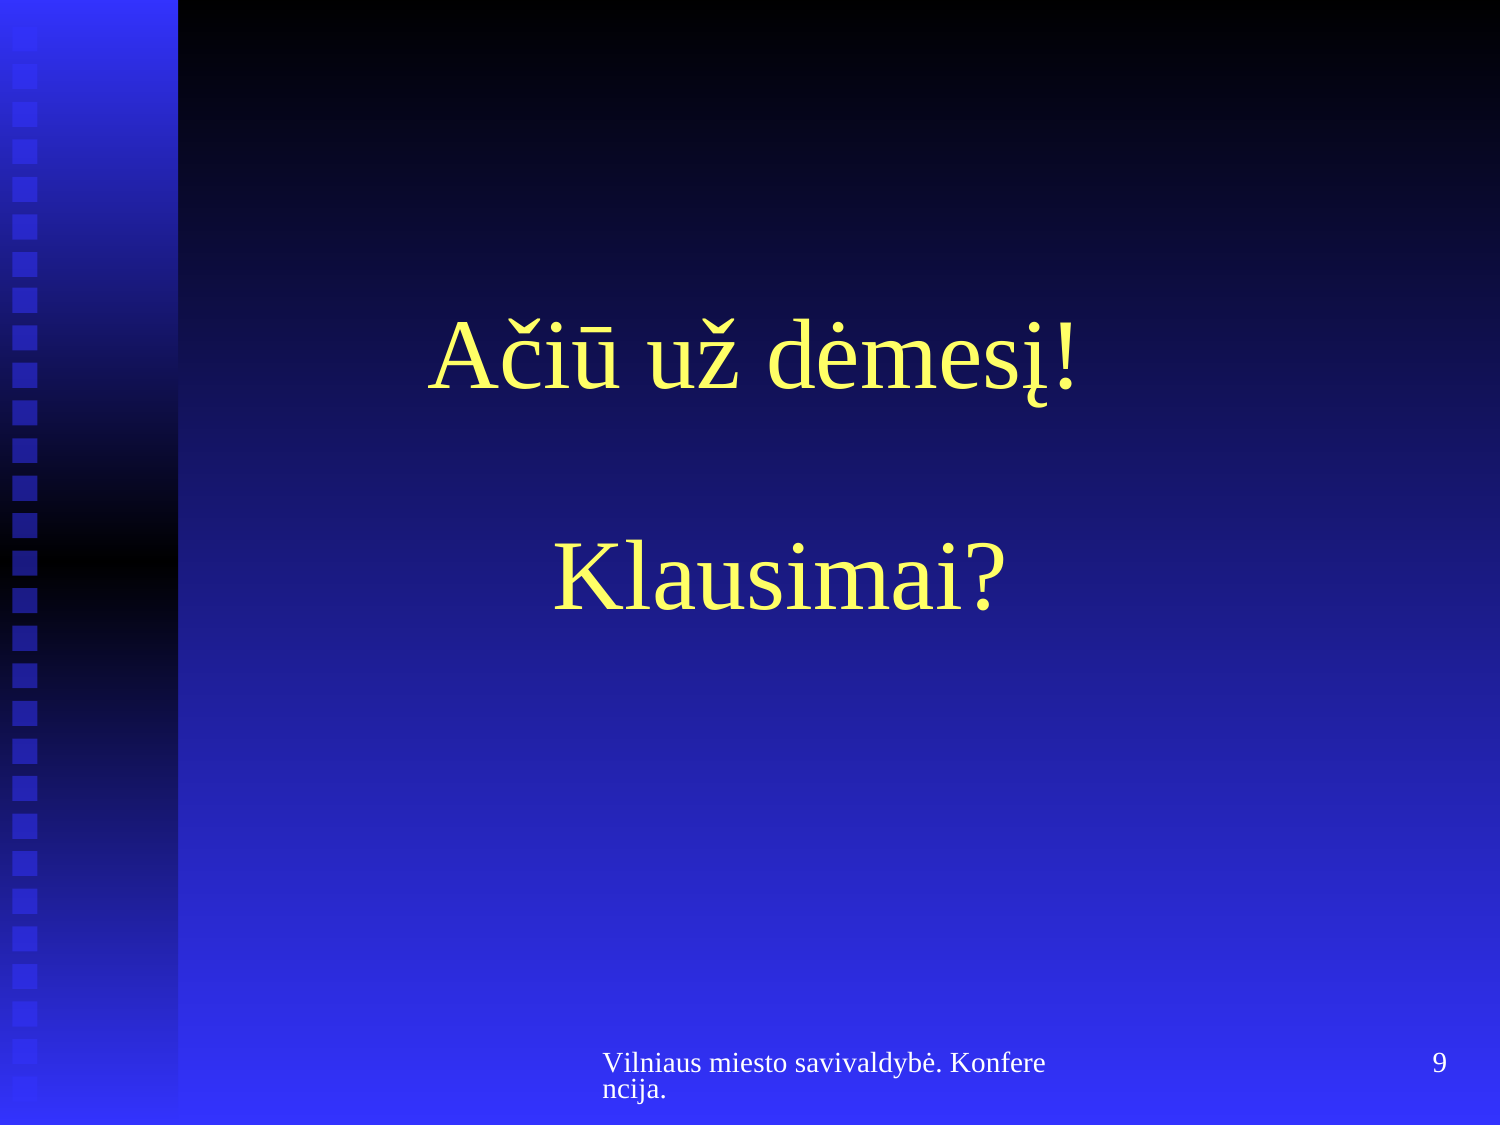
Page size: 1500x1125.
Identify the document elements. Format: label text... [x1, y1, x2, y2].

text_box Ačiū už dėmesį! Klausimai? [412, 291, 1098, 640]
